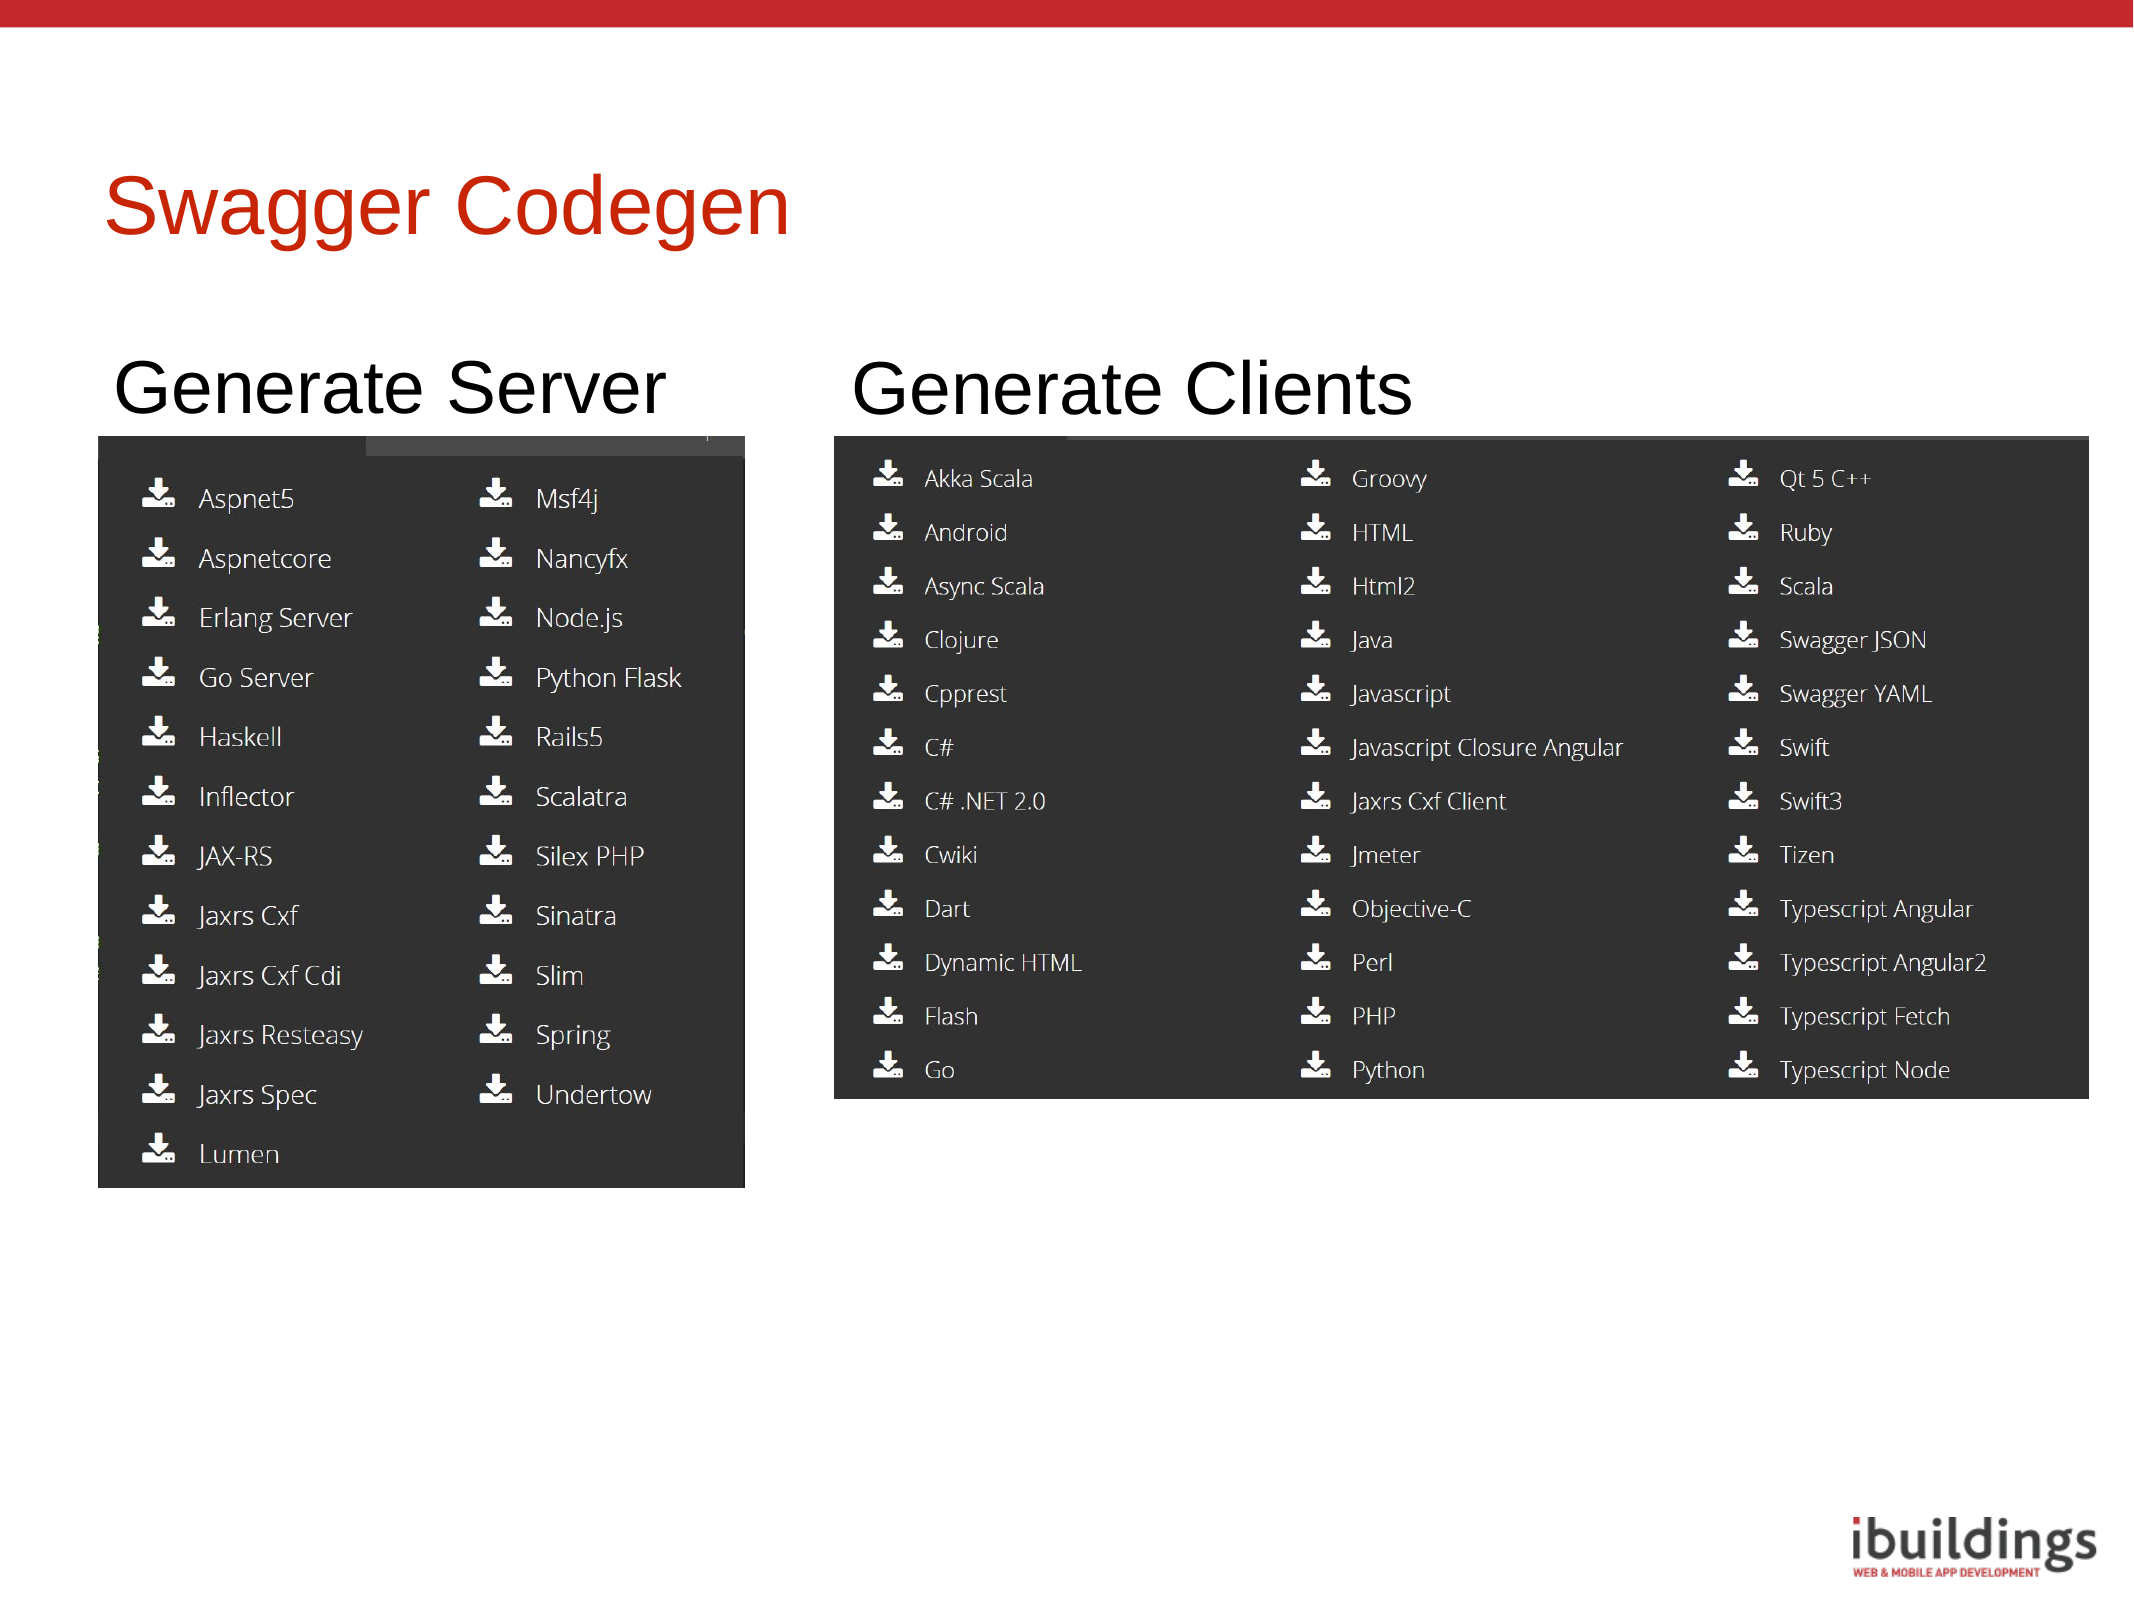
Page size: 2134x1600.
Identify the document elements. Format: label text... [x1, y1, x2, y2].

picture [834, 436, 2089, 1099]
picture [1853, 1517, 2099, 1577]
title Swagger Codegen [95, 137, 1915, 266]
text_box Generate Clients [836, 332, 1430, 438]
text_box Generate Server [98, 330, 683, 436]
picture [98, 436, 745, 1188]
